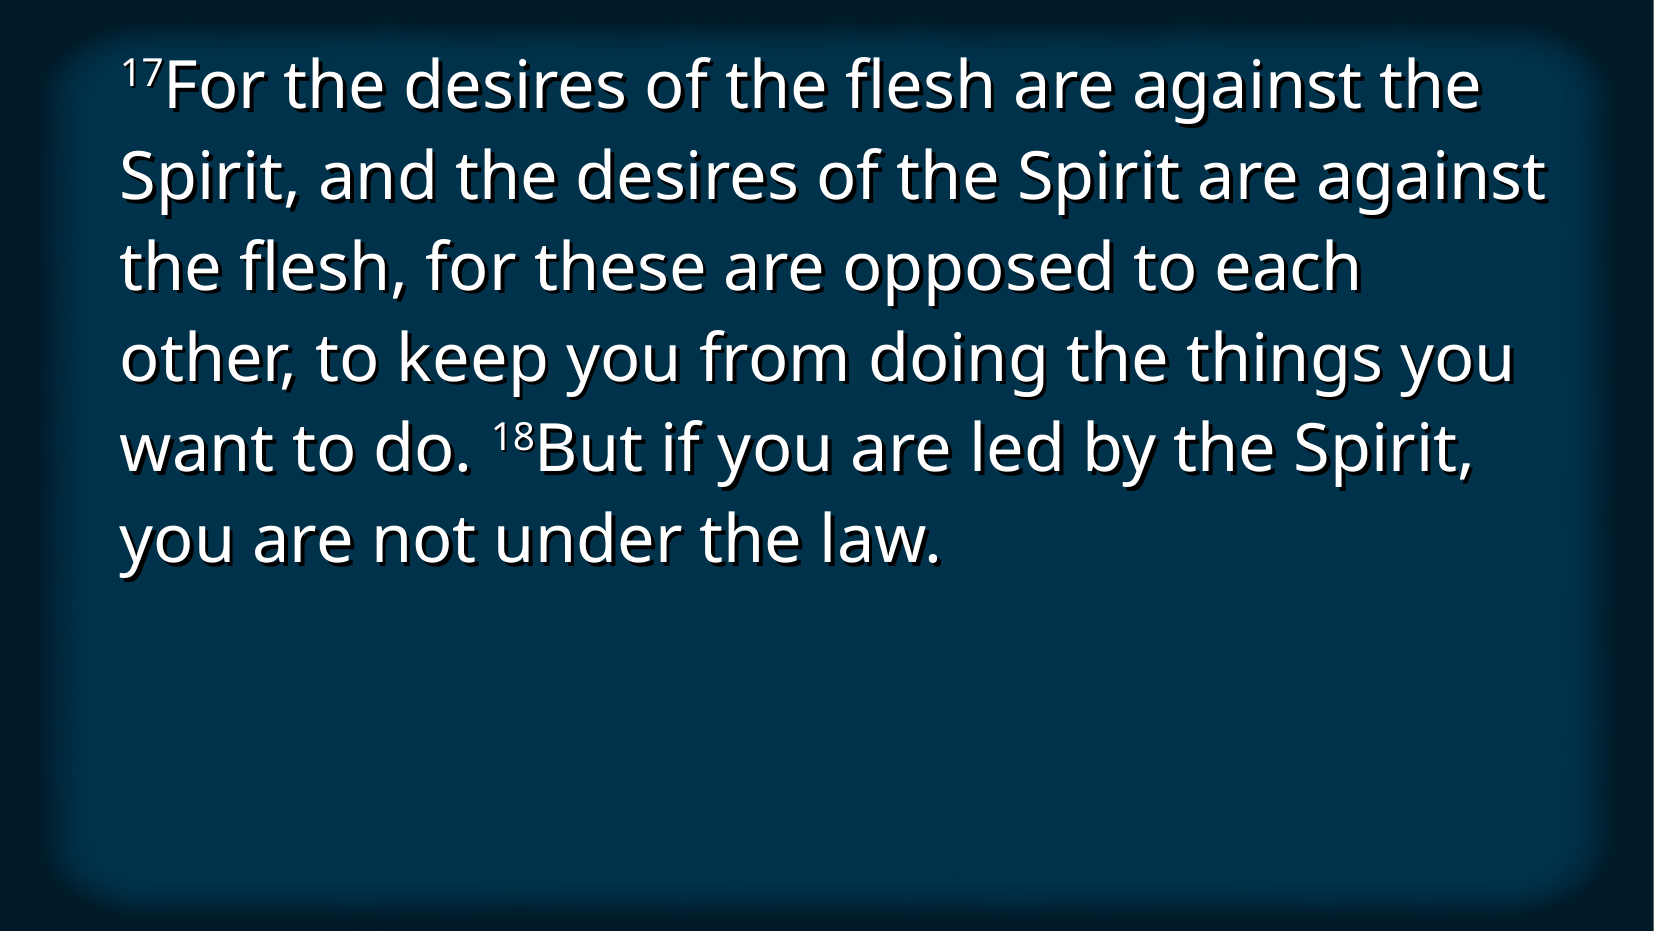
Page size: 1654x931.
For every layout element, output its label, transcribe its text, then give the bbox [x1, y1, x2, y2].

picture [0, 0, 1654, 931]
text_box 17For the desires of the flesh are against the Spirit, and the desires of the Spirit are against the flesh, for these are opposed to each other, to keep you from doing the things you want to do. 18But if you are led by the Spirit, you are not under the law. [105, 30, 1576, 578]
